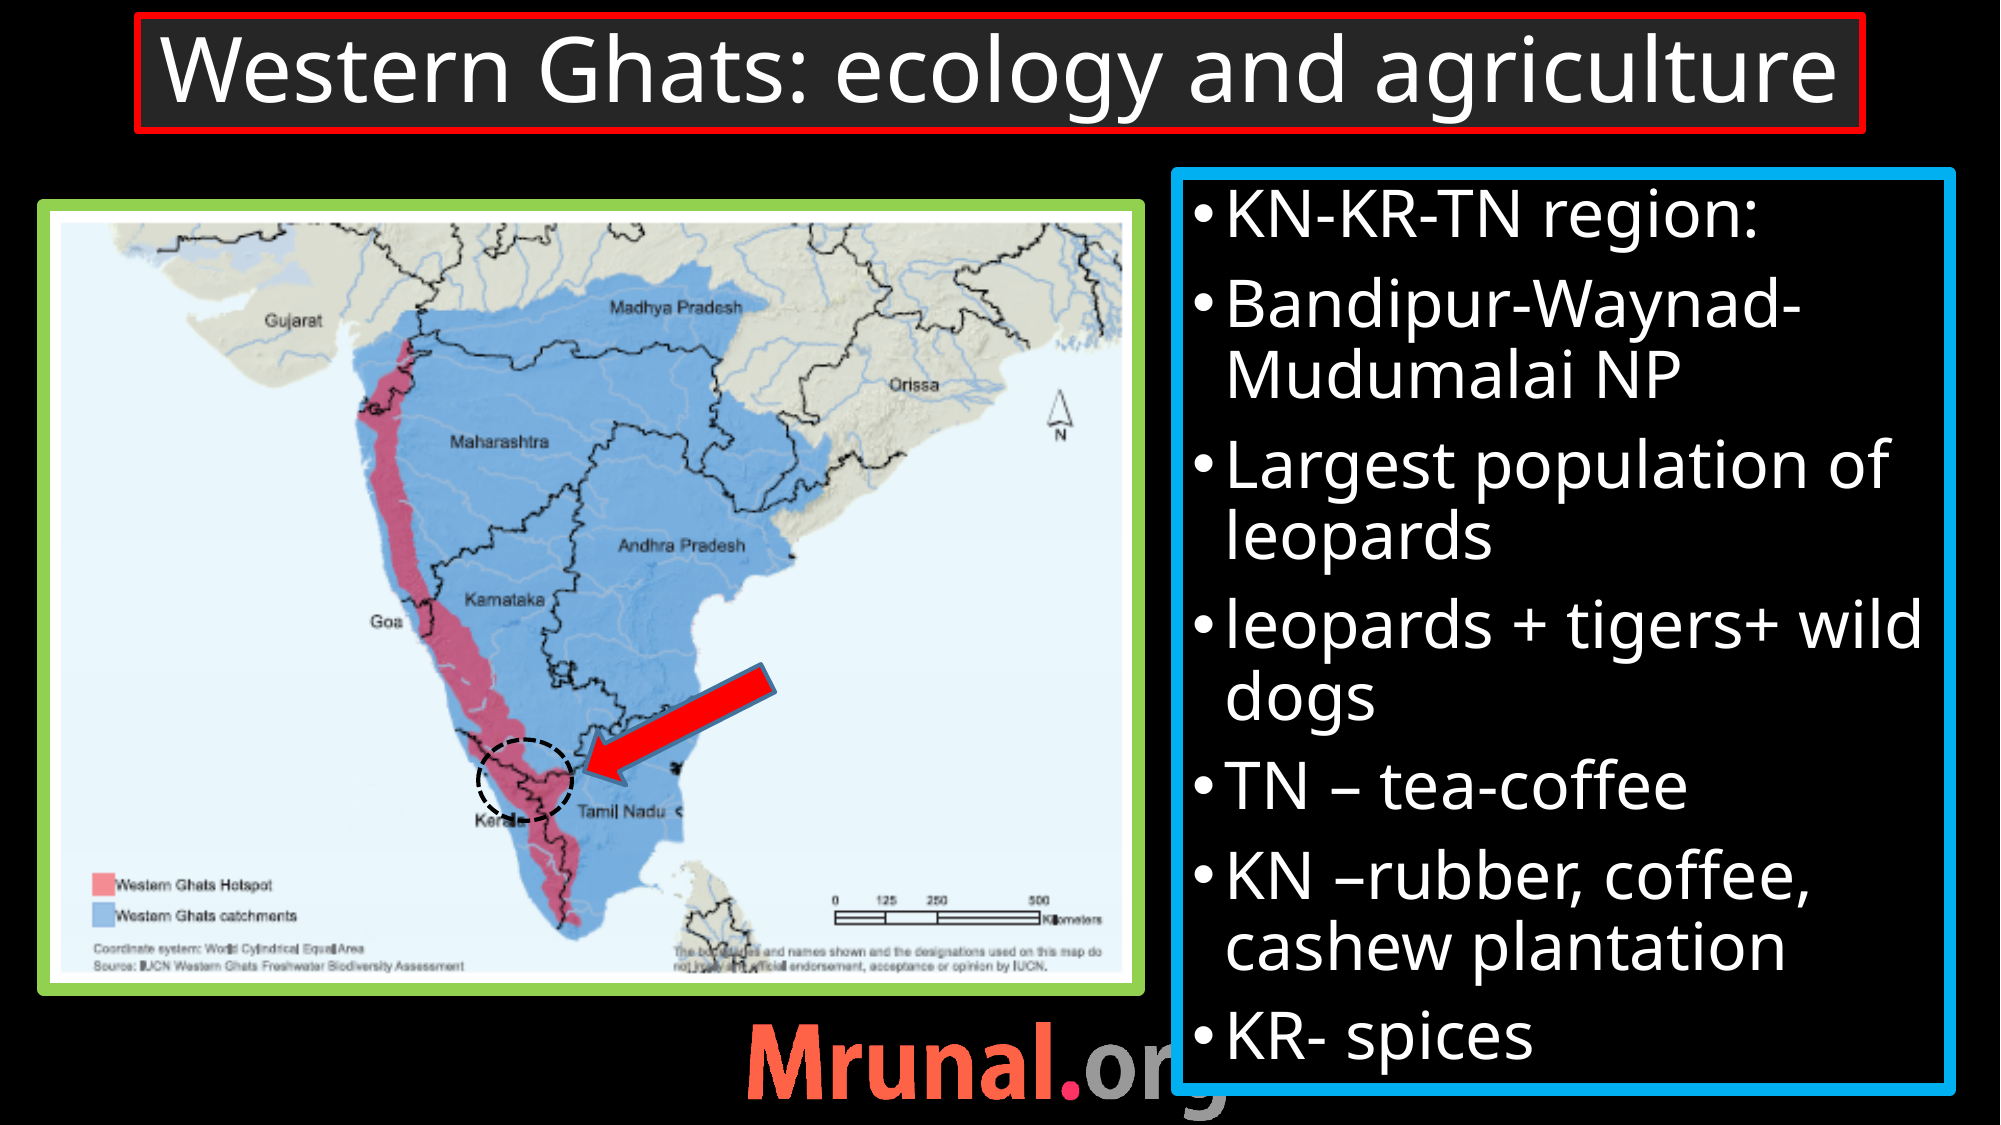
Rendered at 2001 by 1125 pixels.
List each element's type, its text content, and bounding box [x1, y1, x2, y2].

text_box [584, 664, 776, 786]
list KN-KR-TN region: Bandipur-Waynad-Mudumalai NP Largest population of leopards leopards + tigers+ wild dogs TN – tea-coffee KN –rubber, coffee, cashew plantation KR- spices [1177, 173, 1951, 1090]
picture [741, 1005, 1230, 1125]
title Western Ghats: ecology and agriculture [137, 15, 1863, 131]
picture [49, 211, 1133, 984]
